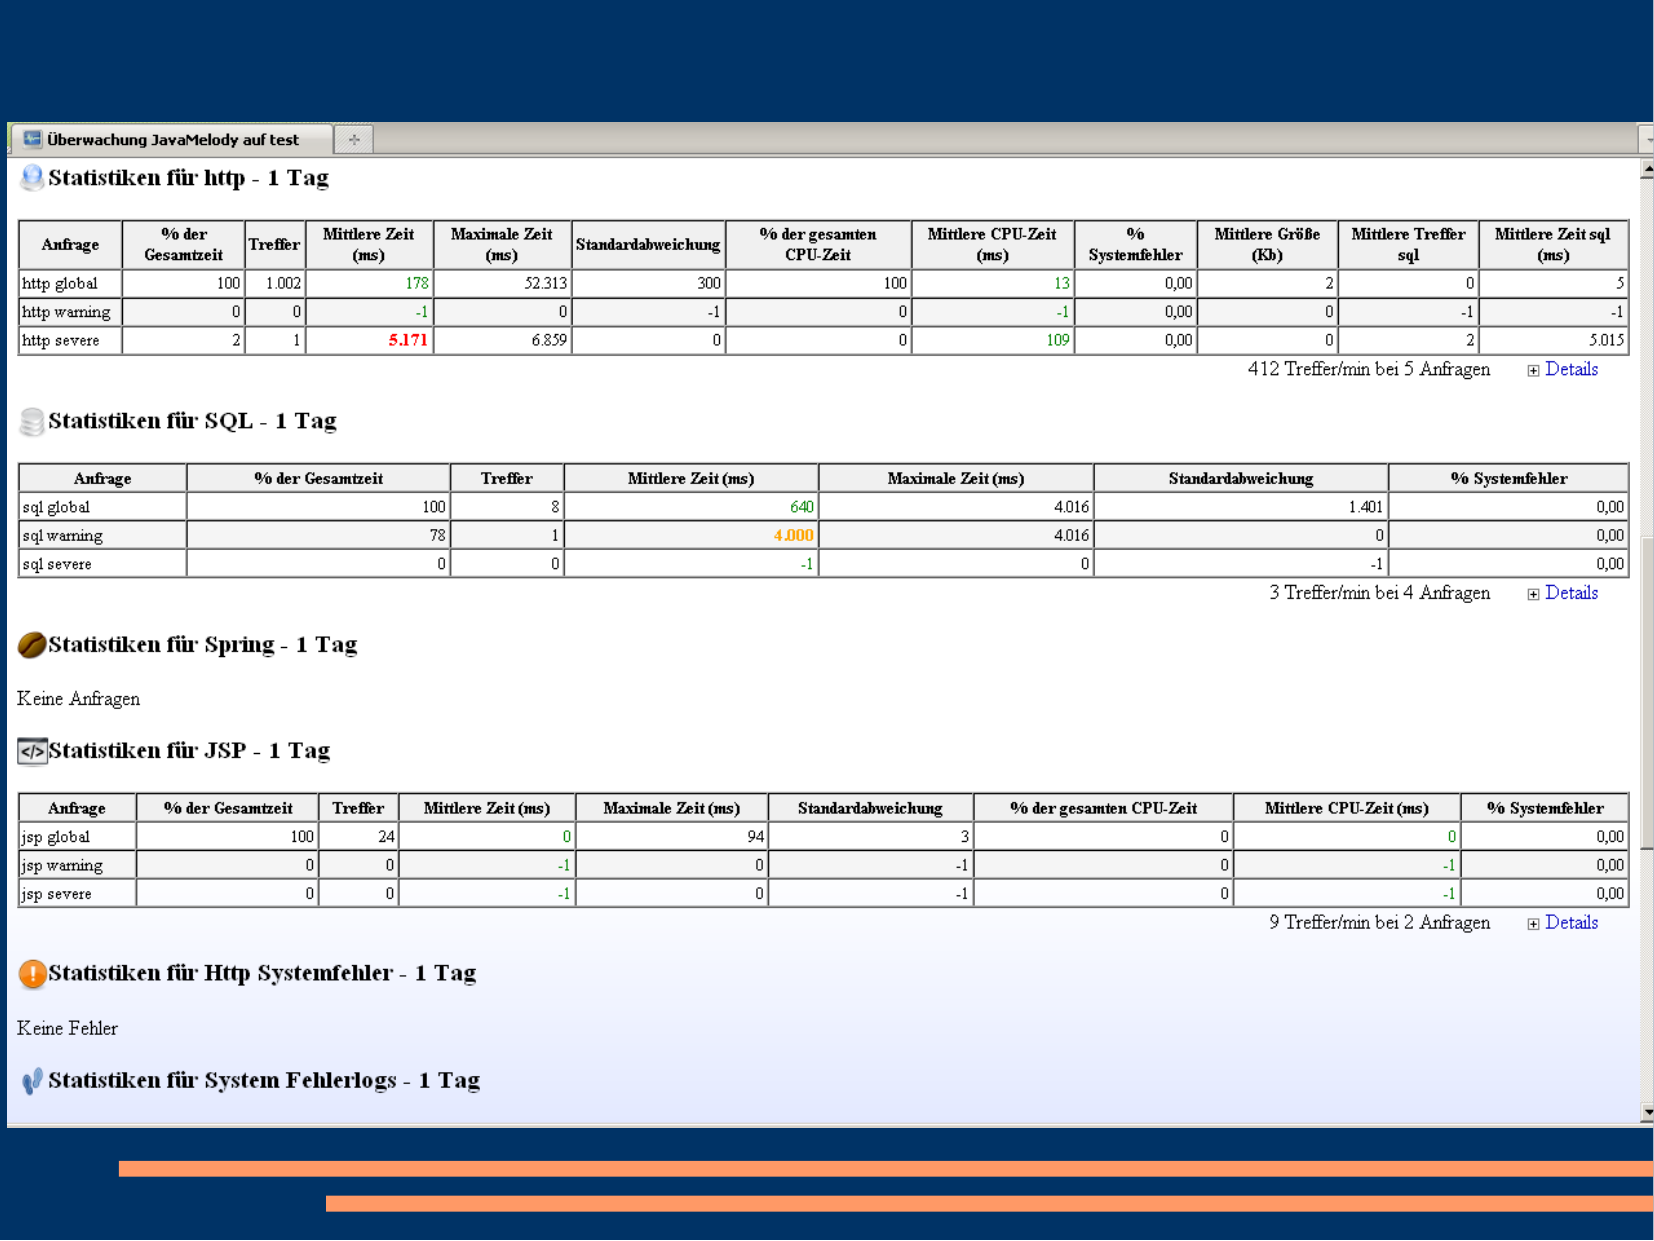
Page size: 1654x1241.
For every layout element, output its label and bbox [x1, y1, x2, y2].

picture [7, 122, 1654, 1128]
